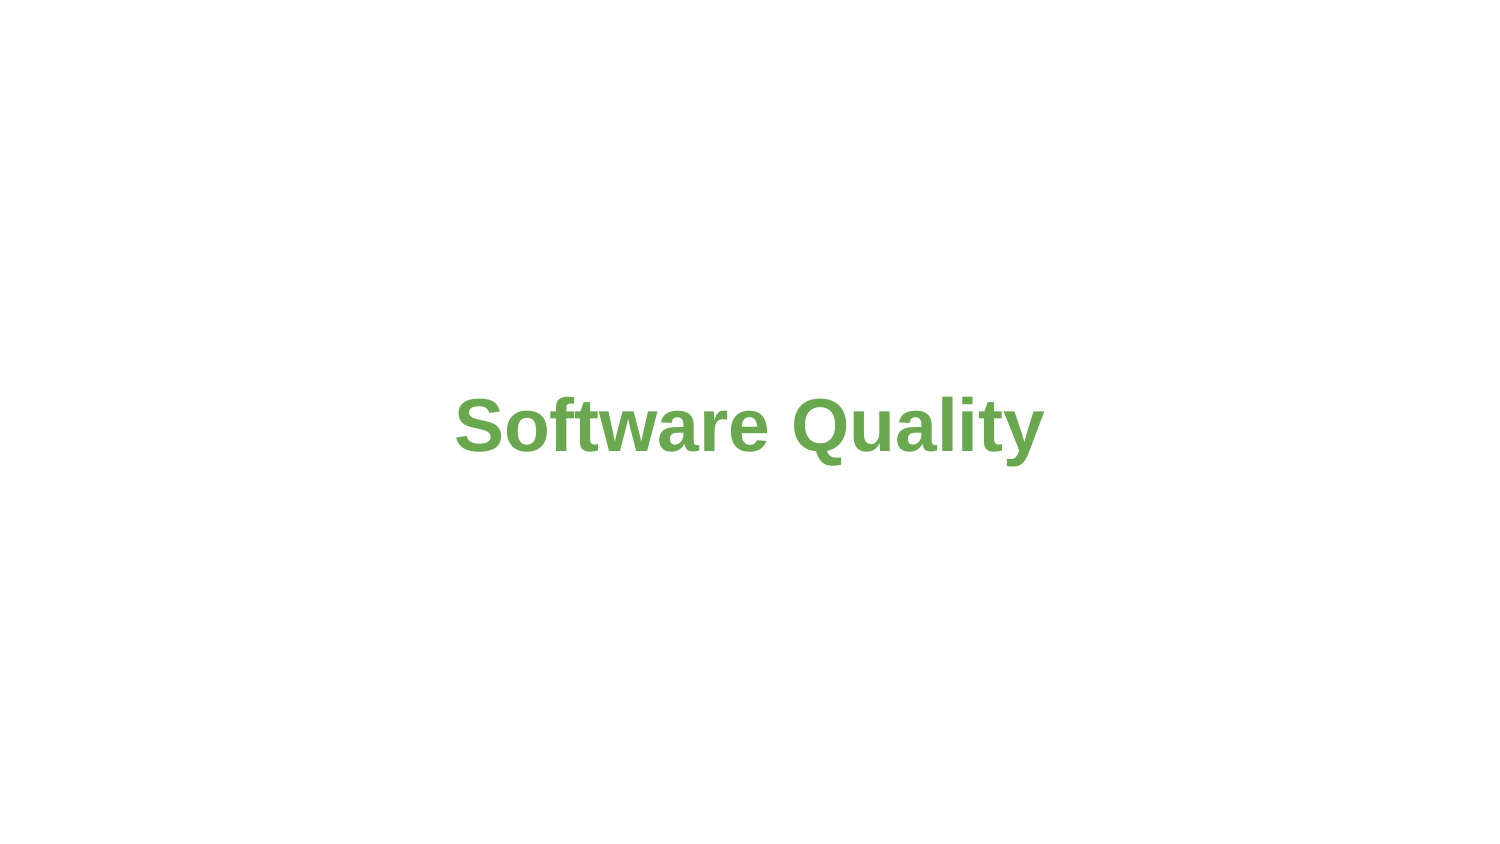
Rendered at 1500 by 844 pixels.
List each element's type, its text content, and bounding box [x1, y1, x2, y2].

title Software Quality [51, 352, 1449, 491]
